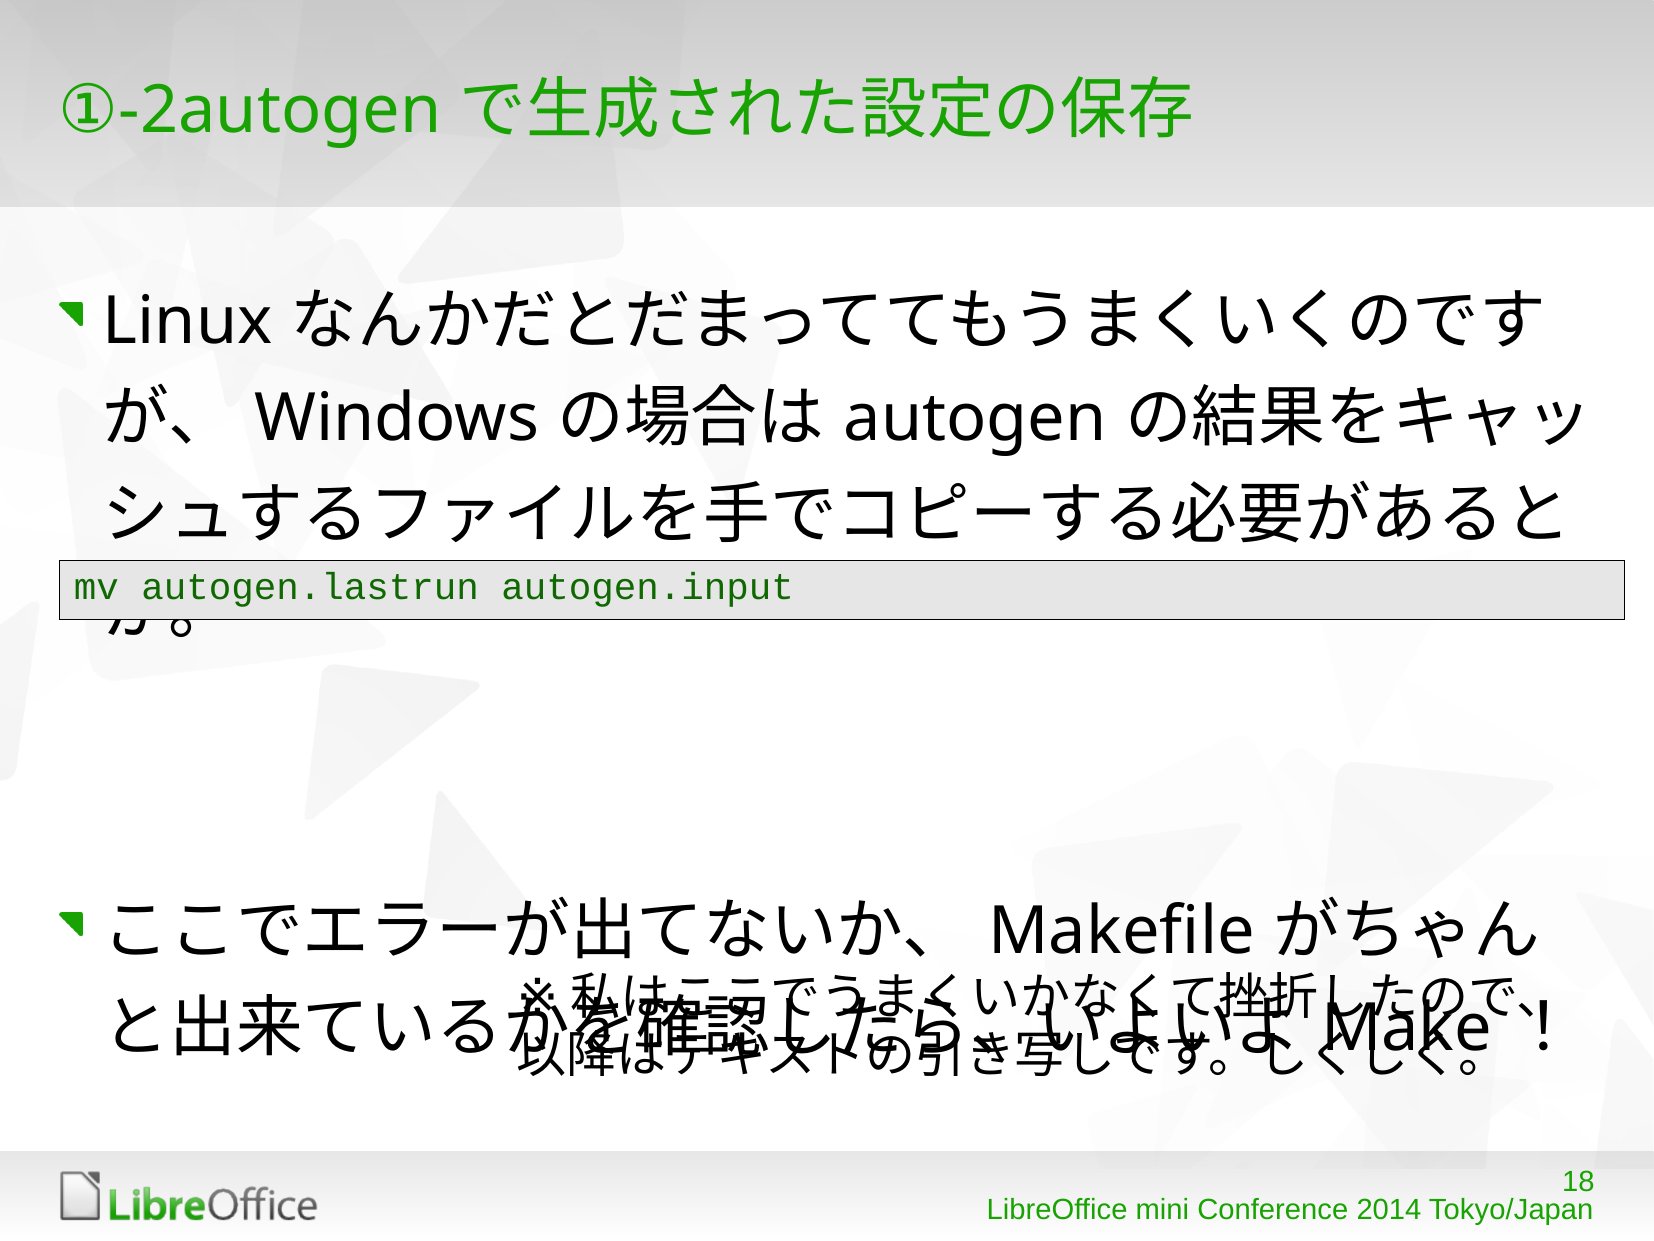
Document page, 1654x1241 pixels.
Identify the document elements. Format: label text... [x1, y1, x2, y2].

text_box ※私はここでうまくいかなくて挫折したので、以降はテキストの引き写しです。しくしく。 [501, 960, 1595, 1093]
list Linuxなんかだとだまっててもうまくいくのですが、Windowsの場合はautogenの結果をキャッシュするファイルを手でコピーする必要があるとか。 ここでエラーが出てないか、Makefileがちゃんと出来ているかを確認したら、いよいよMake！ [59, 620, 1595, 986]
list Linuxなんかだとだまっててもうまくいくのですが、Windowsの場合はautogenの結果をキャッシュするファイルを手でコピーする必要があるとか。 ここでエラーが出てないか、Makefileがちゃんと出来ているかを確認したら、いよいよMake！ [59, 265, 1595, 560]
picture [0, 0, 783, 931]
title ①-2autogenで生成された設定の保存 [59, 29, 1595, 178]
picture [41, 1152, 337, 1240]
text_box mv autogen.lastrun autogen.input [59, 560, 1625, 620]
picture [915, 548, 1654, 1169]
